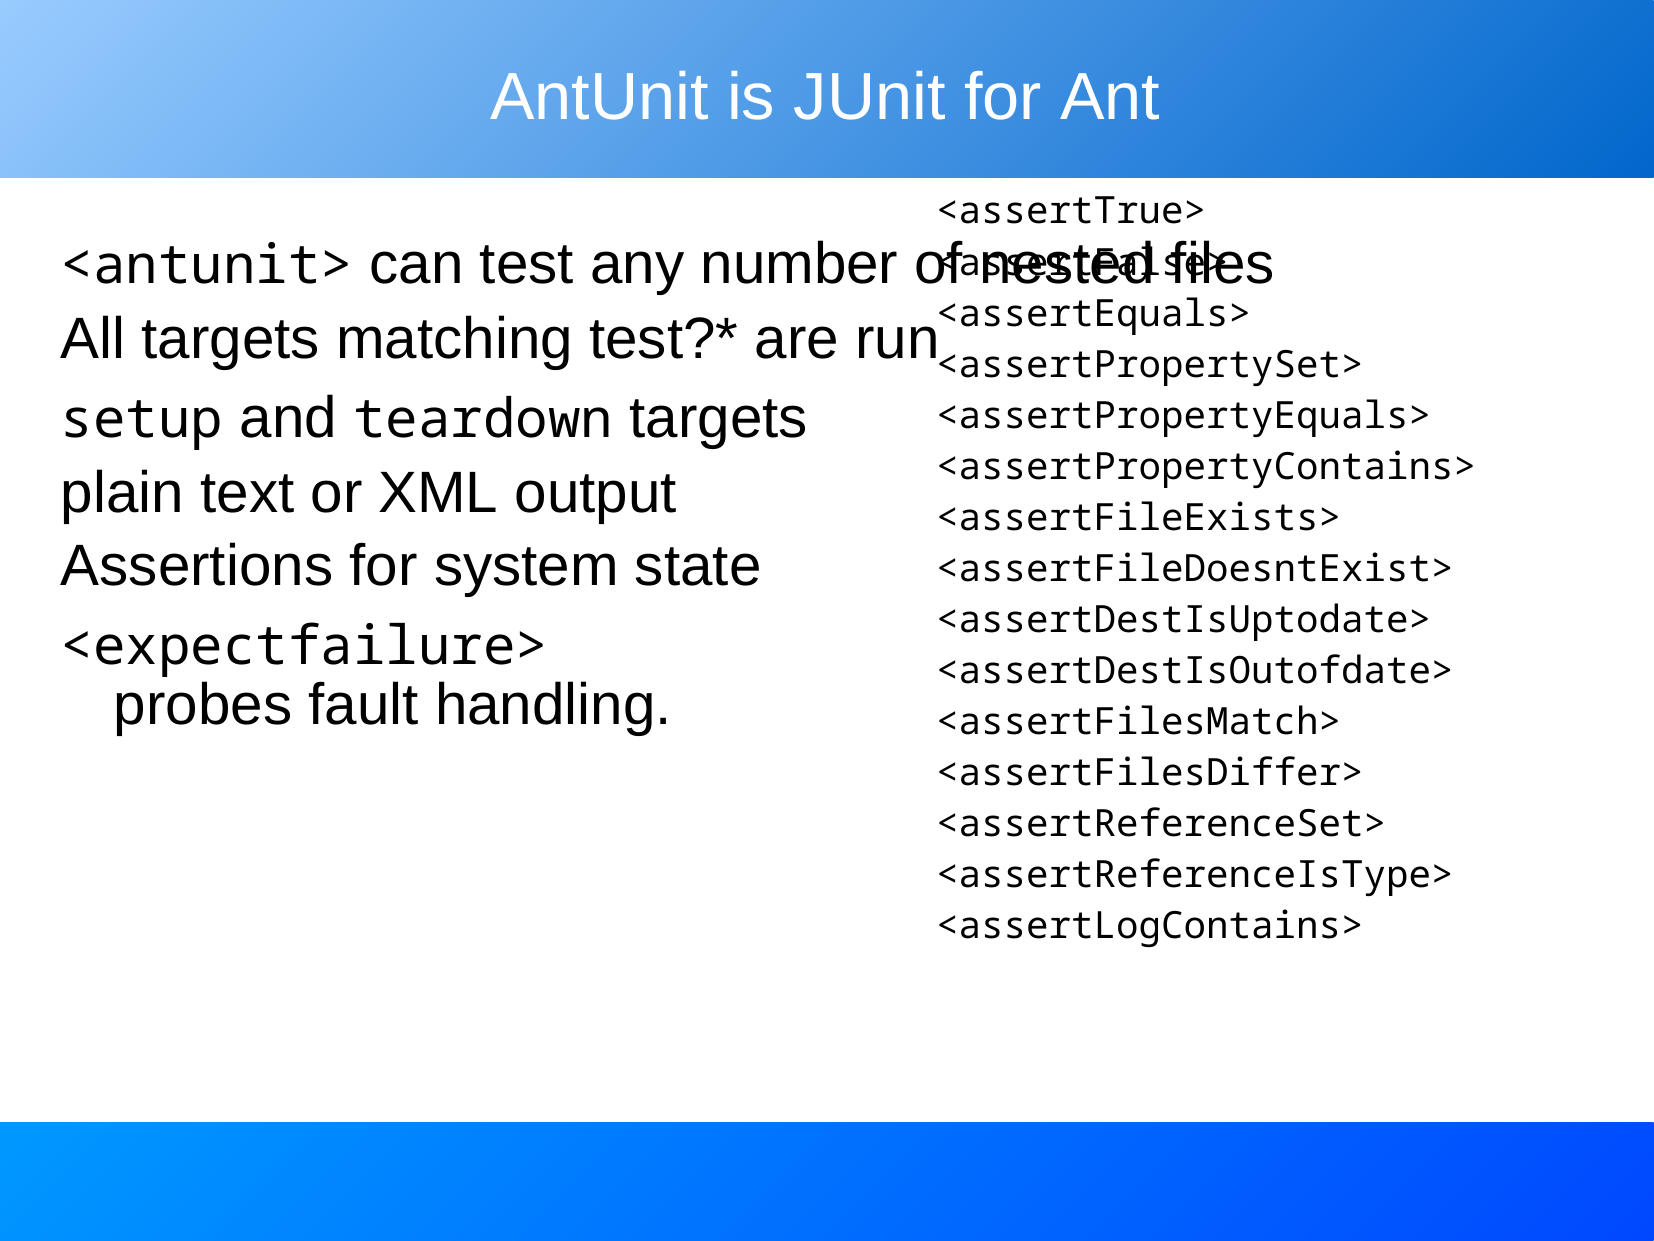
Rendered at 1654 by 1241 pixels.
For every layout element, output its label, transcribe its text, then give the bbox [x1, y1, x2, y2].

list <antunit> can test any number of nested files All targets matching test?* are run setup and teardown targets plain text or XML output Assertions for system state <expectfailure> probes fault handling. [60, 230, 802, 1093]
text_box <assertTrue> <assertFalse> <assertEquals> <assertPropertySet> <assertPropertyEquals> <assertPropertyContains> <assertFileExists> <assertFileDoesntExist> <assertDestIsUptodate> <assertDestIsOutofdate> <assertFilesMatch> <assertFilesDiffer> <assertReferenceSet> <assertReferenceIsType> <assertLogContains> [921, 278, 1491, 856]
title AntUnit is JUnit for Ant [162, 59, 1489, 148]
